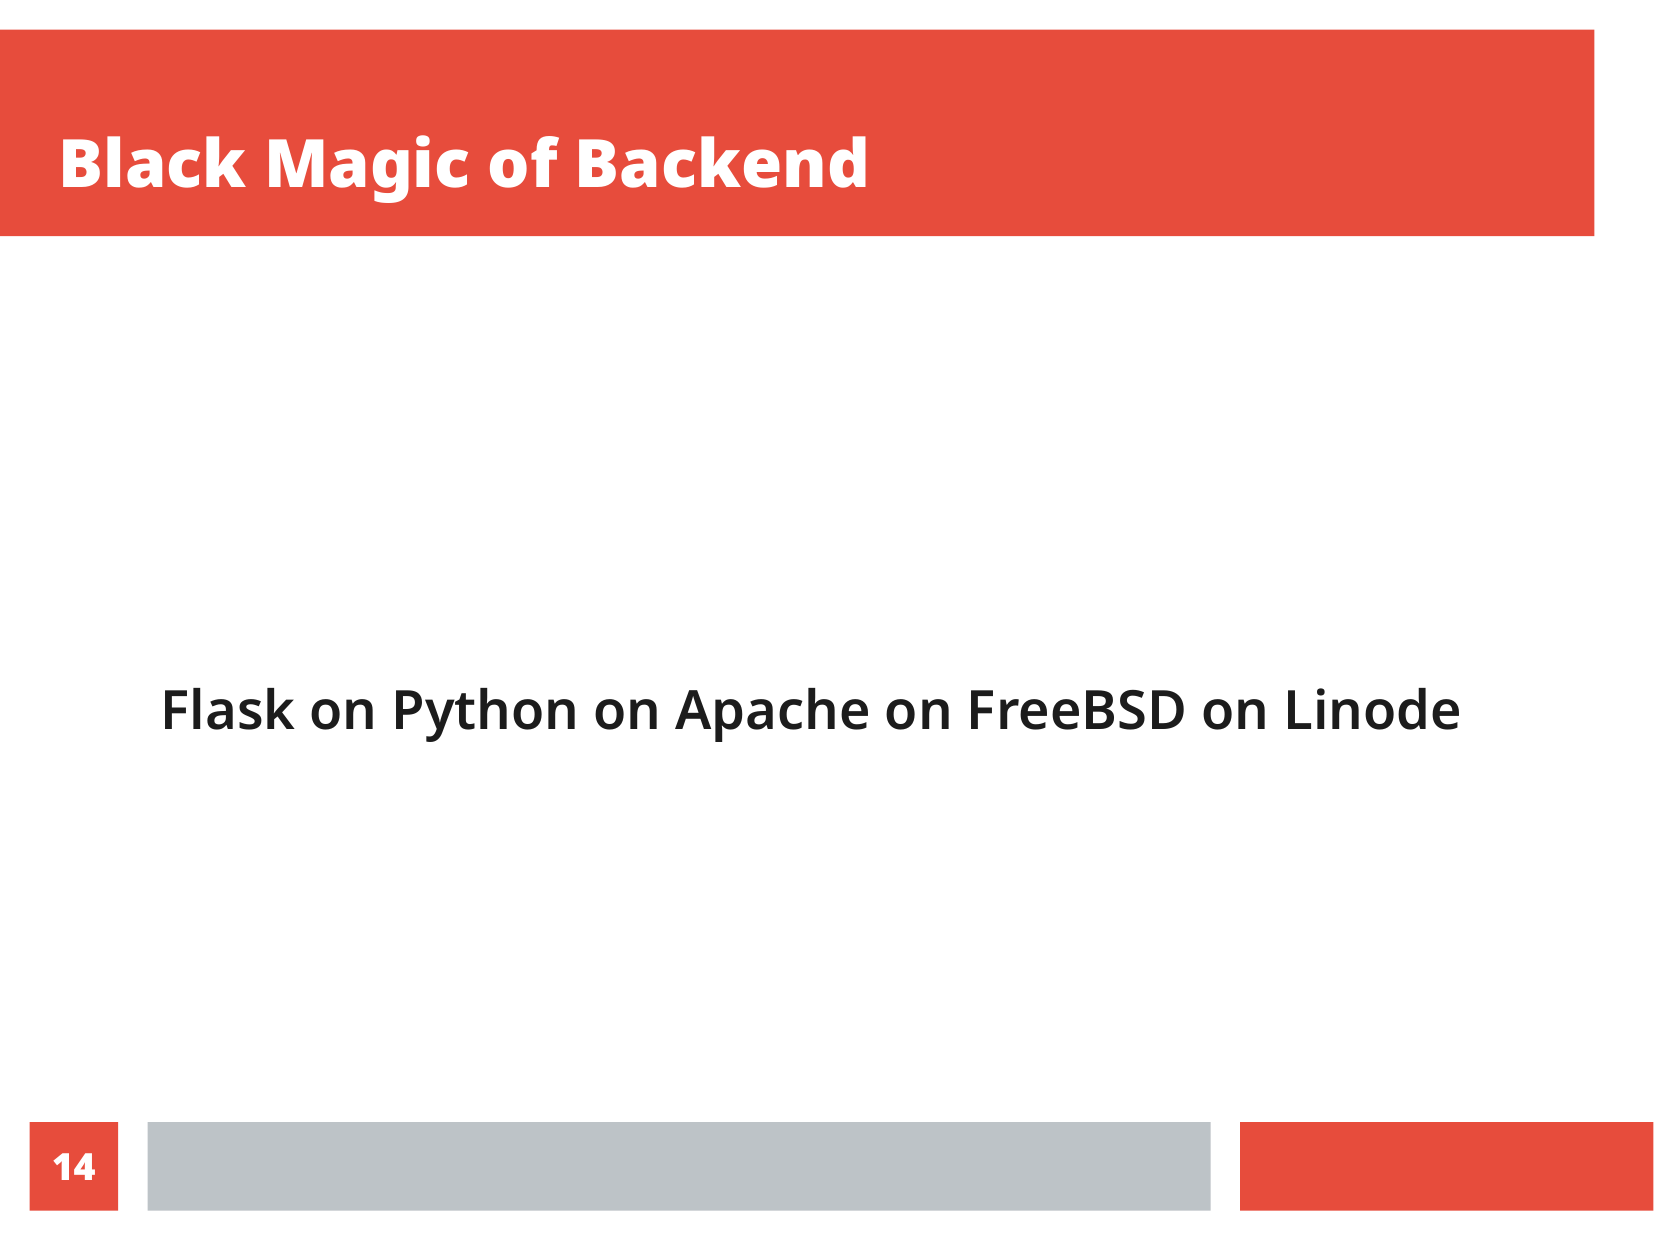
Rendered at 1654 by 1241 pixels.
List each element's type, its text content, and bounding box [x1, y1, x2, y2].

list Flask on Python on Apache on FreeBSD on Linode [59, 324, 1565, 1093]
title Black Magic of Backend [59, 59, 1595, 207]
